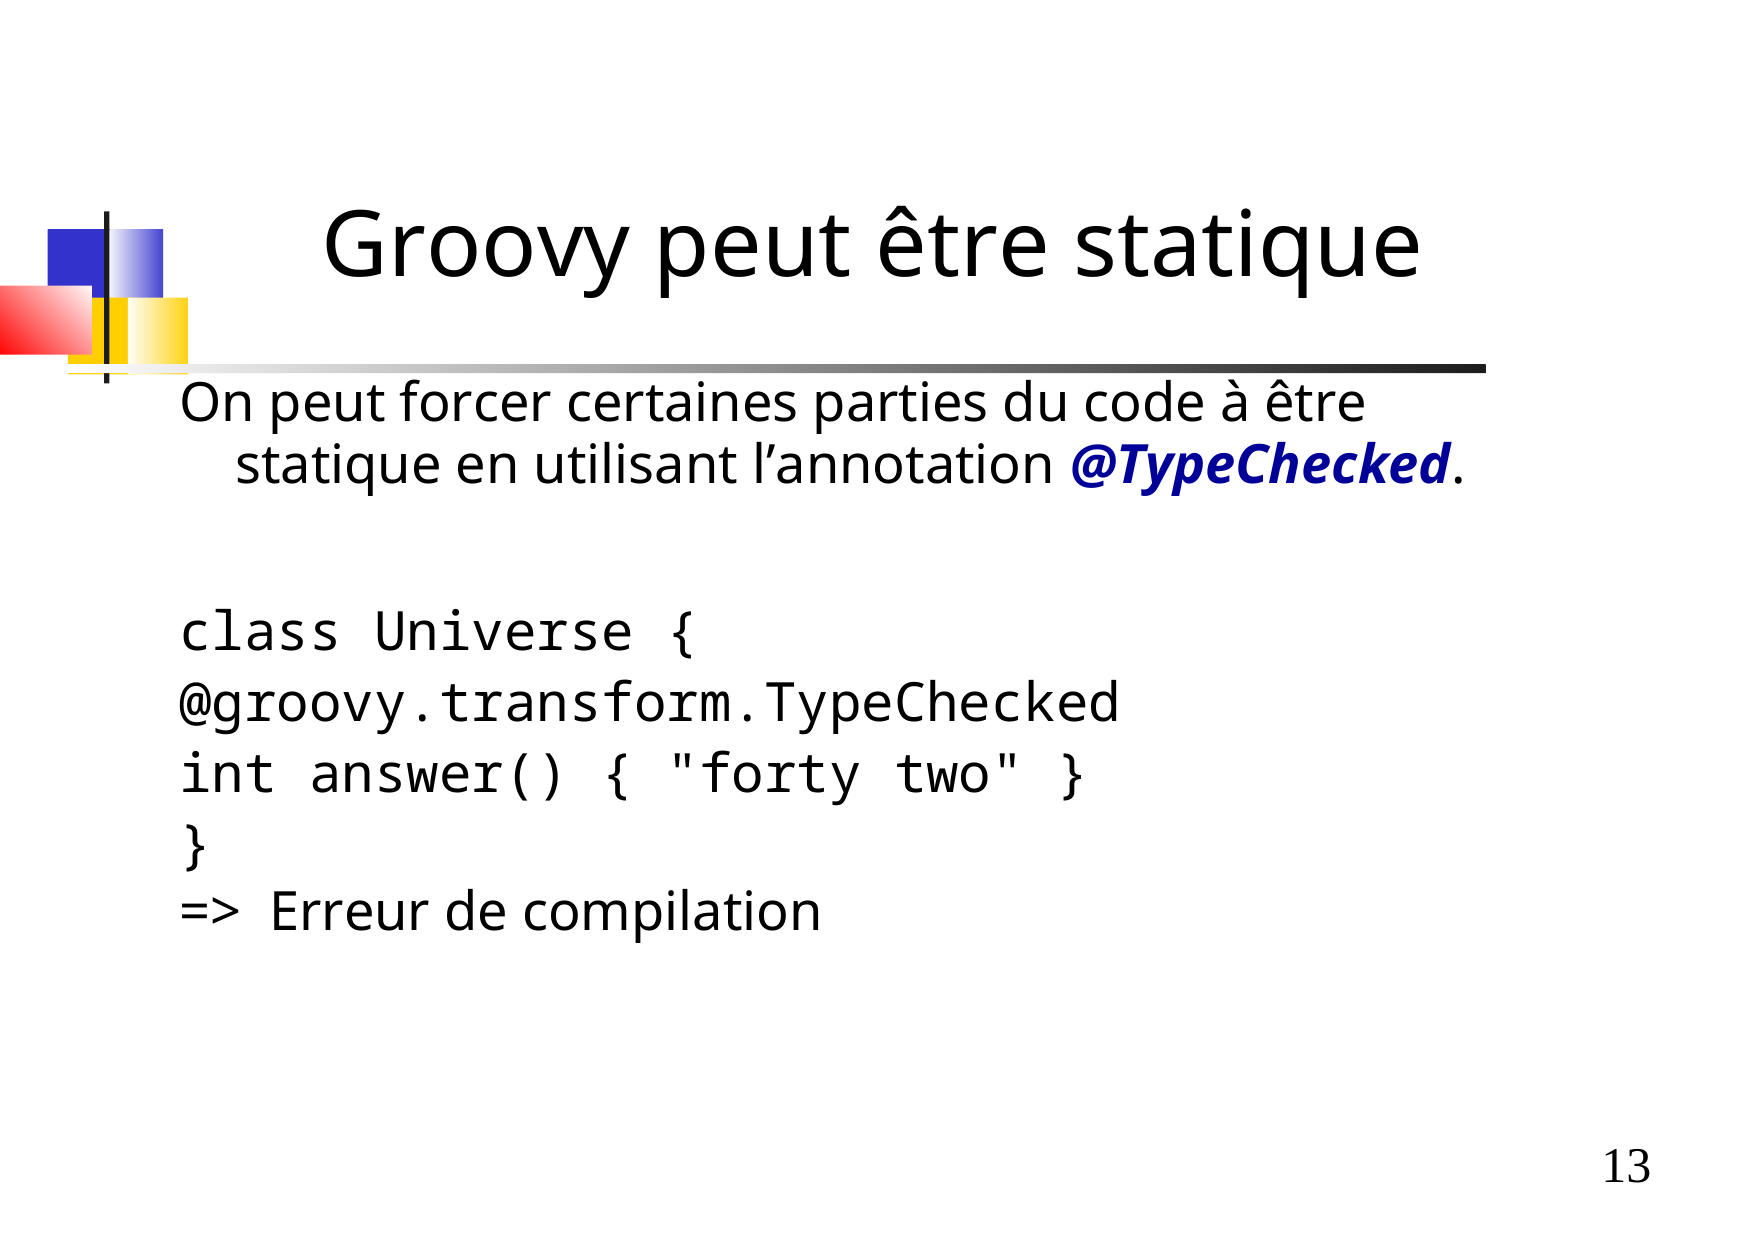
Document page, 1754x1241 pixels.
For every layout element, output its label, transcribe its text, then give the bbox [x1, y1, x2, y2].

list On peut forcer certaines parties du code à être statique en utilisant l’annotation @TypeChecked. class Universe { @groovy.transform.TypeChecked int answer() { "forty two" } } => Erreur de compilation [179, 371, 1567, 1091]
title Groovy peut être statique [179, 139, 1567, 351]
